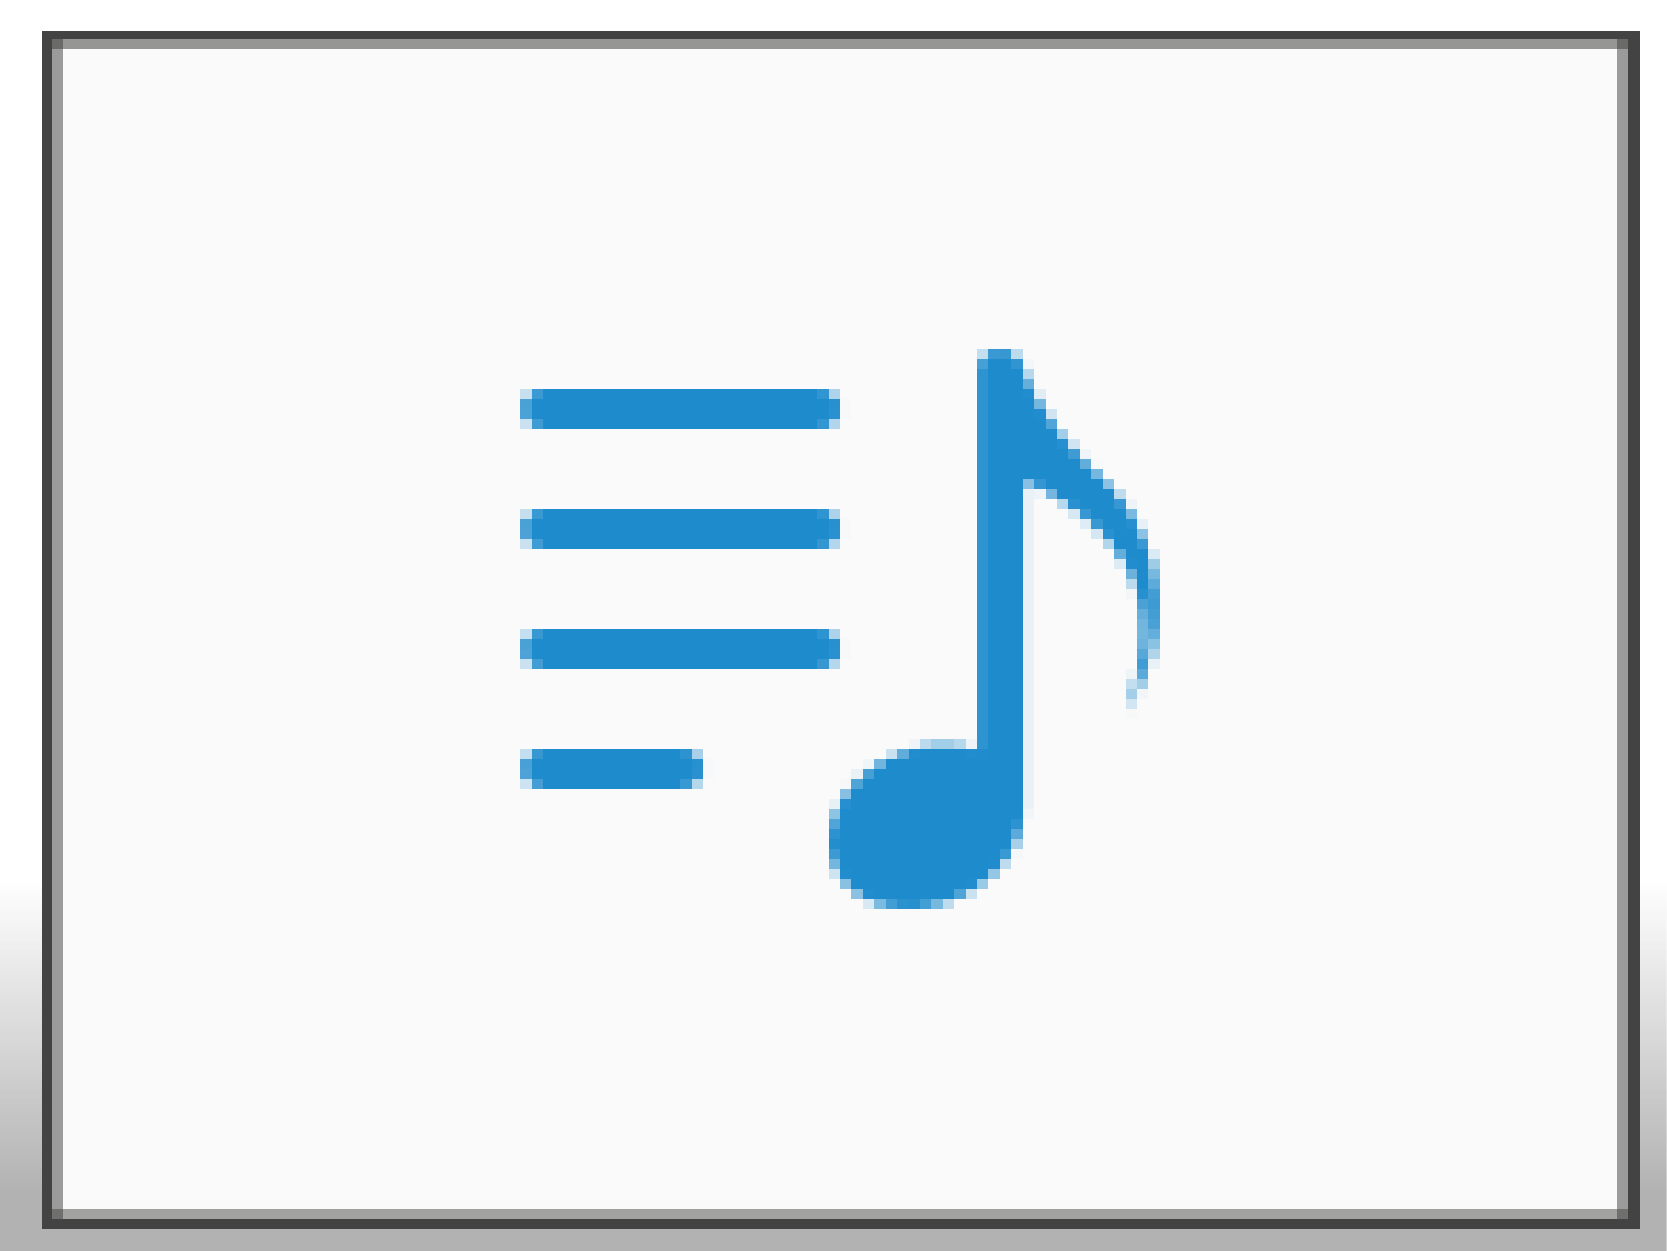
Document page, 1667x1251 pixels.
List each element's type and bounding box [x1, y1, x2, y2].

text_box [40, 29, 1641, 1230]
picture [0, 0, 1667, 1251]
